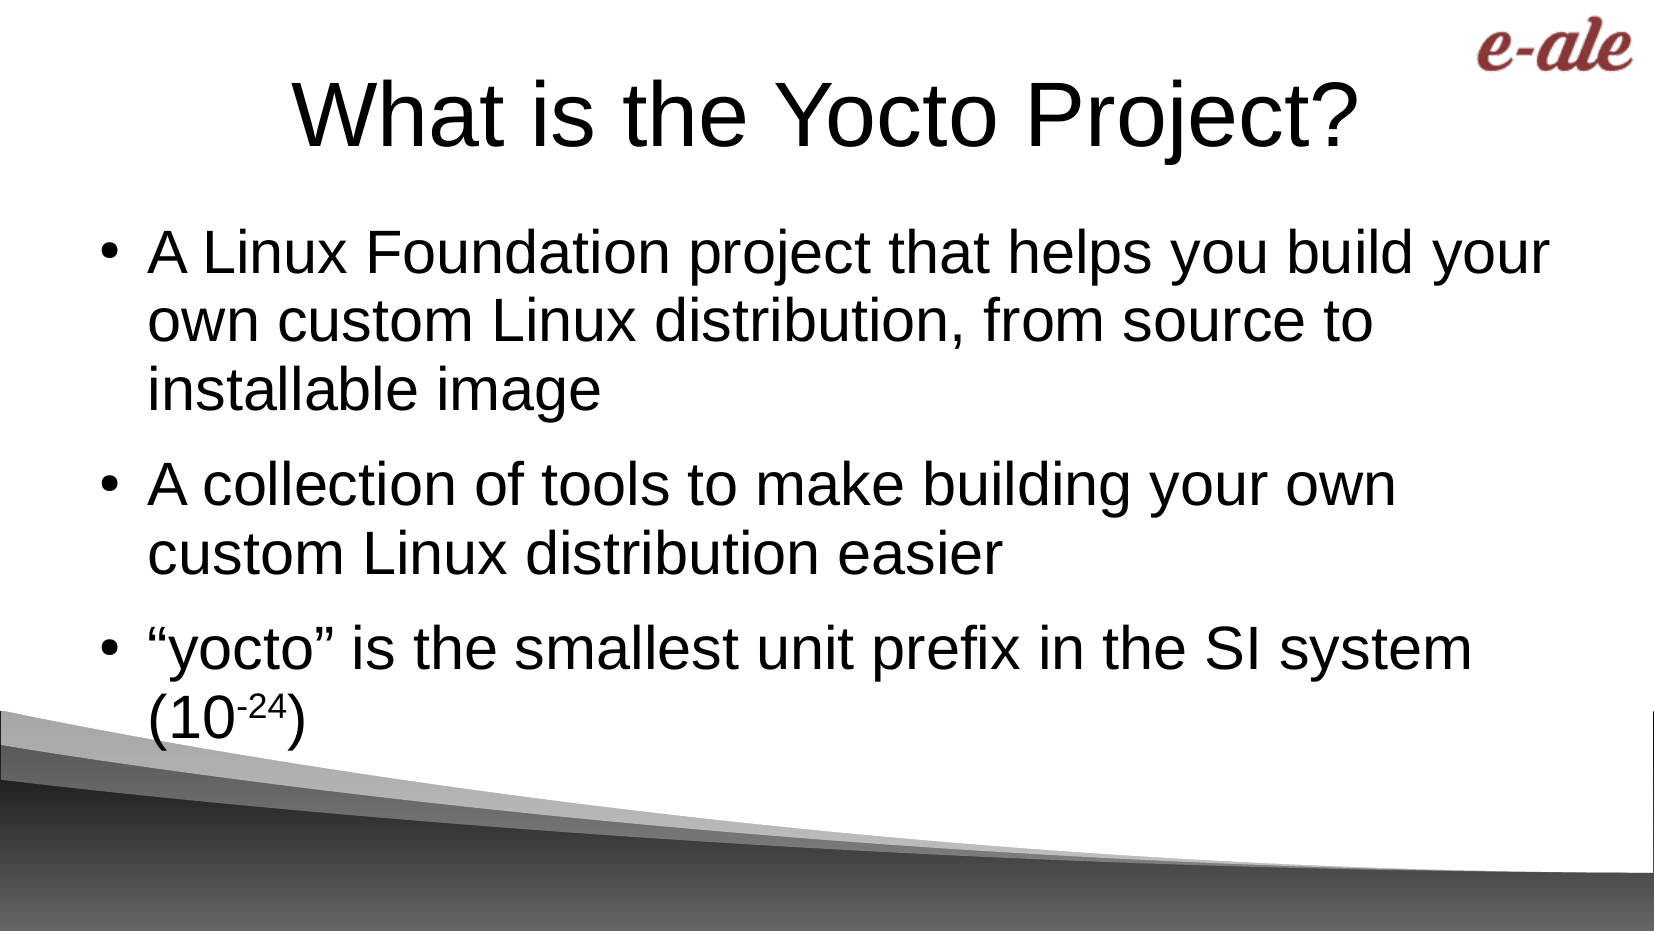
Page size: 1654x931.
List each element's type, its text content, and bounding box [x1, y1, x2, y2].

title What is the Yocto Project? [82, 37, 1571, 193]
picture [1475, 15, 1636, 74]
list A Linux Foundation project that helps you build your own custom Linux distribution, from source to installable image A collection of tools to make building your own custom Linux distribution easier “yocto” is the smallest unit prefix in the SI system (10-24) [82, 217, 1571, 757]
